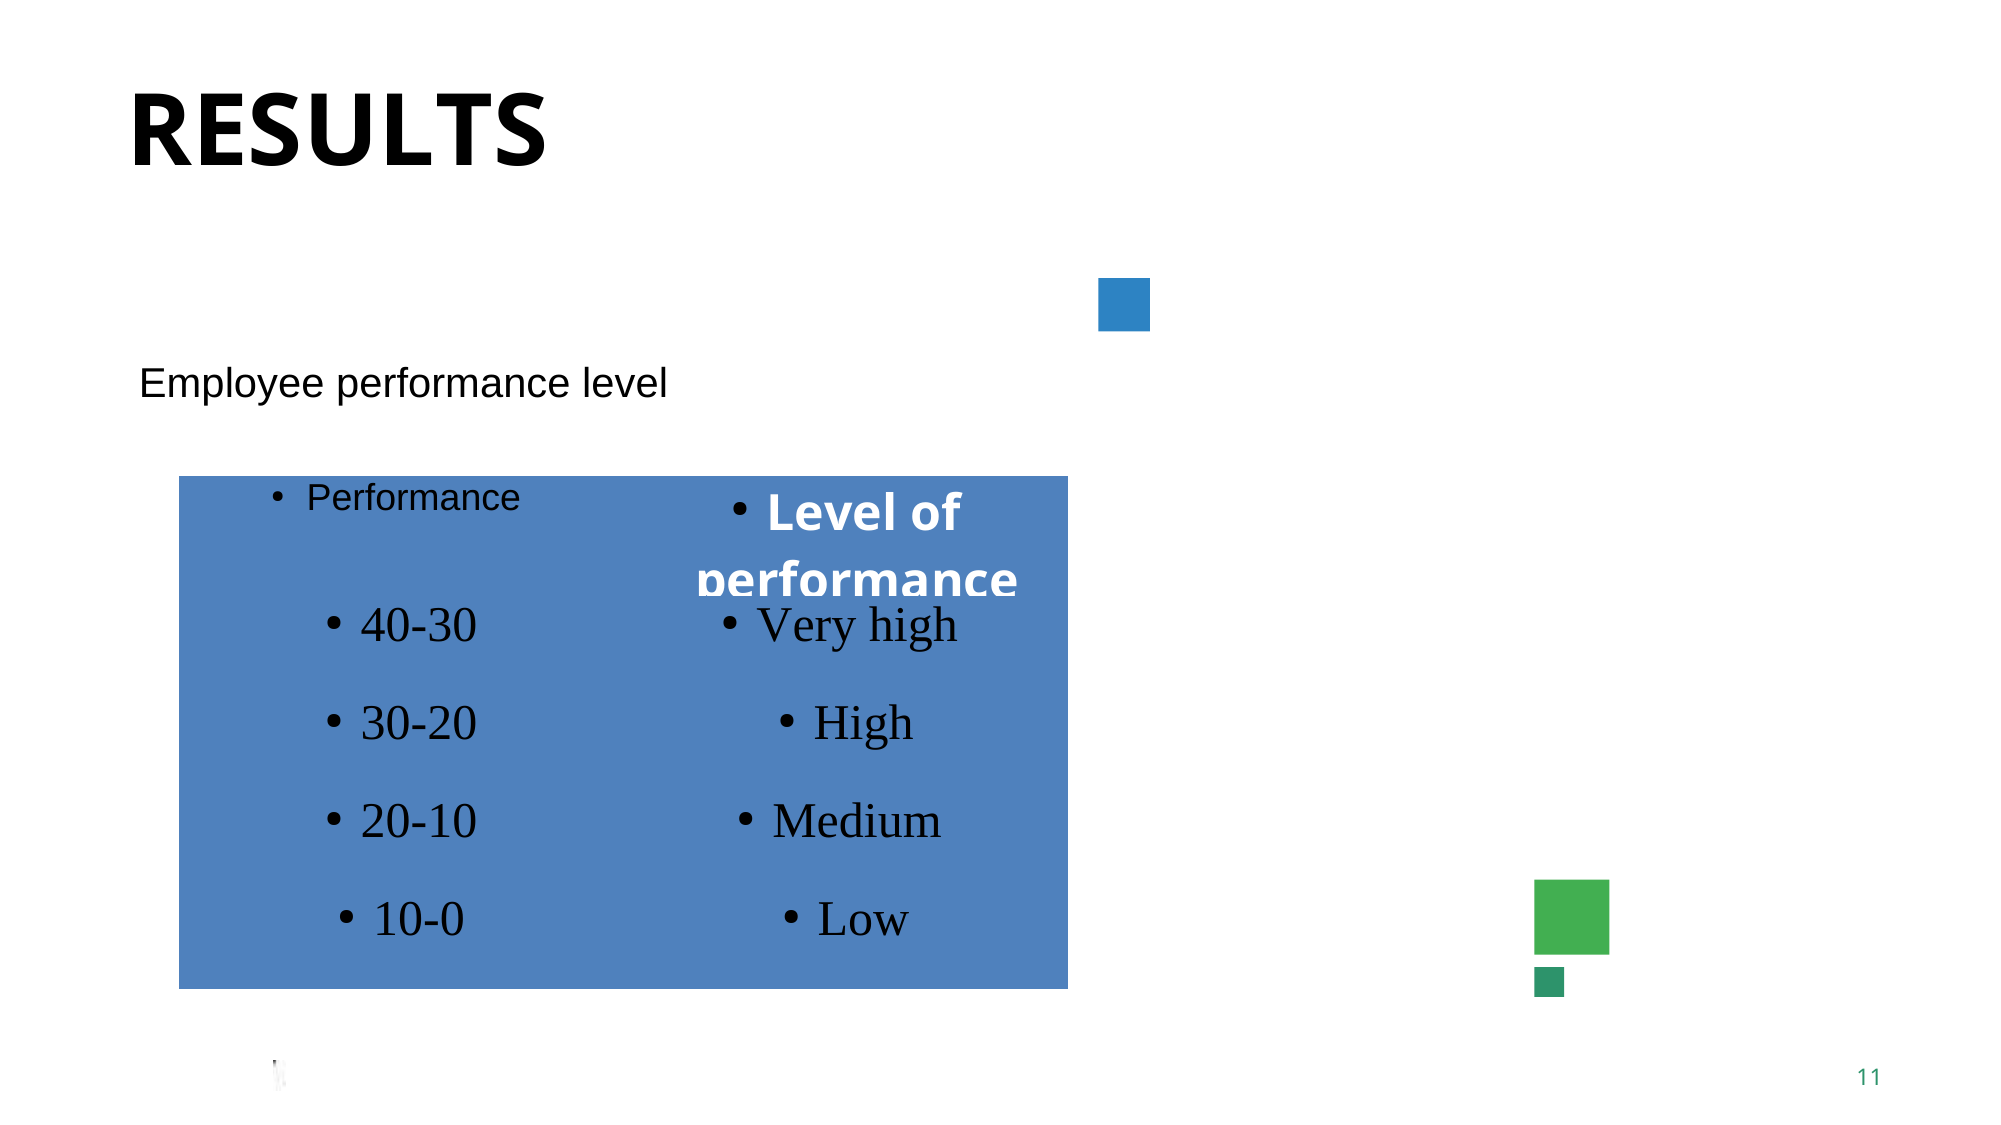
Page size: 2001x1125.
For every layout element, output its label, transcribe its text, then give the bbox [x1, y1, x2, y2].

title RESULTS [123, 63, 830, 187]
table_header Performance [179, 476, 624, 596]
picture [273, 1060, 286, 1091]
table_cell Very high [624, 596, 1068, 695]
text_box [1534, 967, 1565, 997]
text_box Employee performance level [123, 348, 1663, 414]
table_cell Medium [624, 793, 1068, 891]
text_box [850, 414, 1151, 714]
table_cell 10-0 [179, 891, 624, 989]
table_cell High [624, 695, 1068, 793]
table_cell 40-30 [179, 596, 624, 695]
table_cell 20-10 [179, 793, 624, 891]
text_box [1534, 879, 1610, 955]
table_header Level of performance [624, 476, 1068, 596]
table_cell Low [624, 891, 1068, 989]
table_cell 30-20 [179, 695, 624, 793]
text_box [1098, 278, 1150, 332]
text_box 11 [1849, 1061, 1888, 1094]
